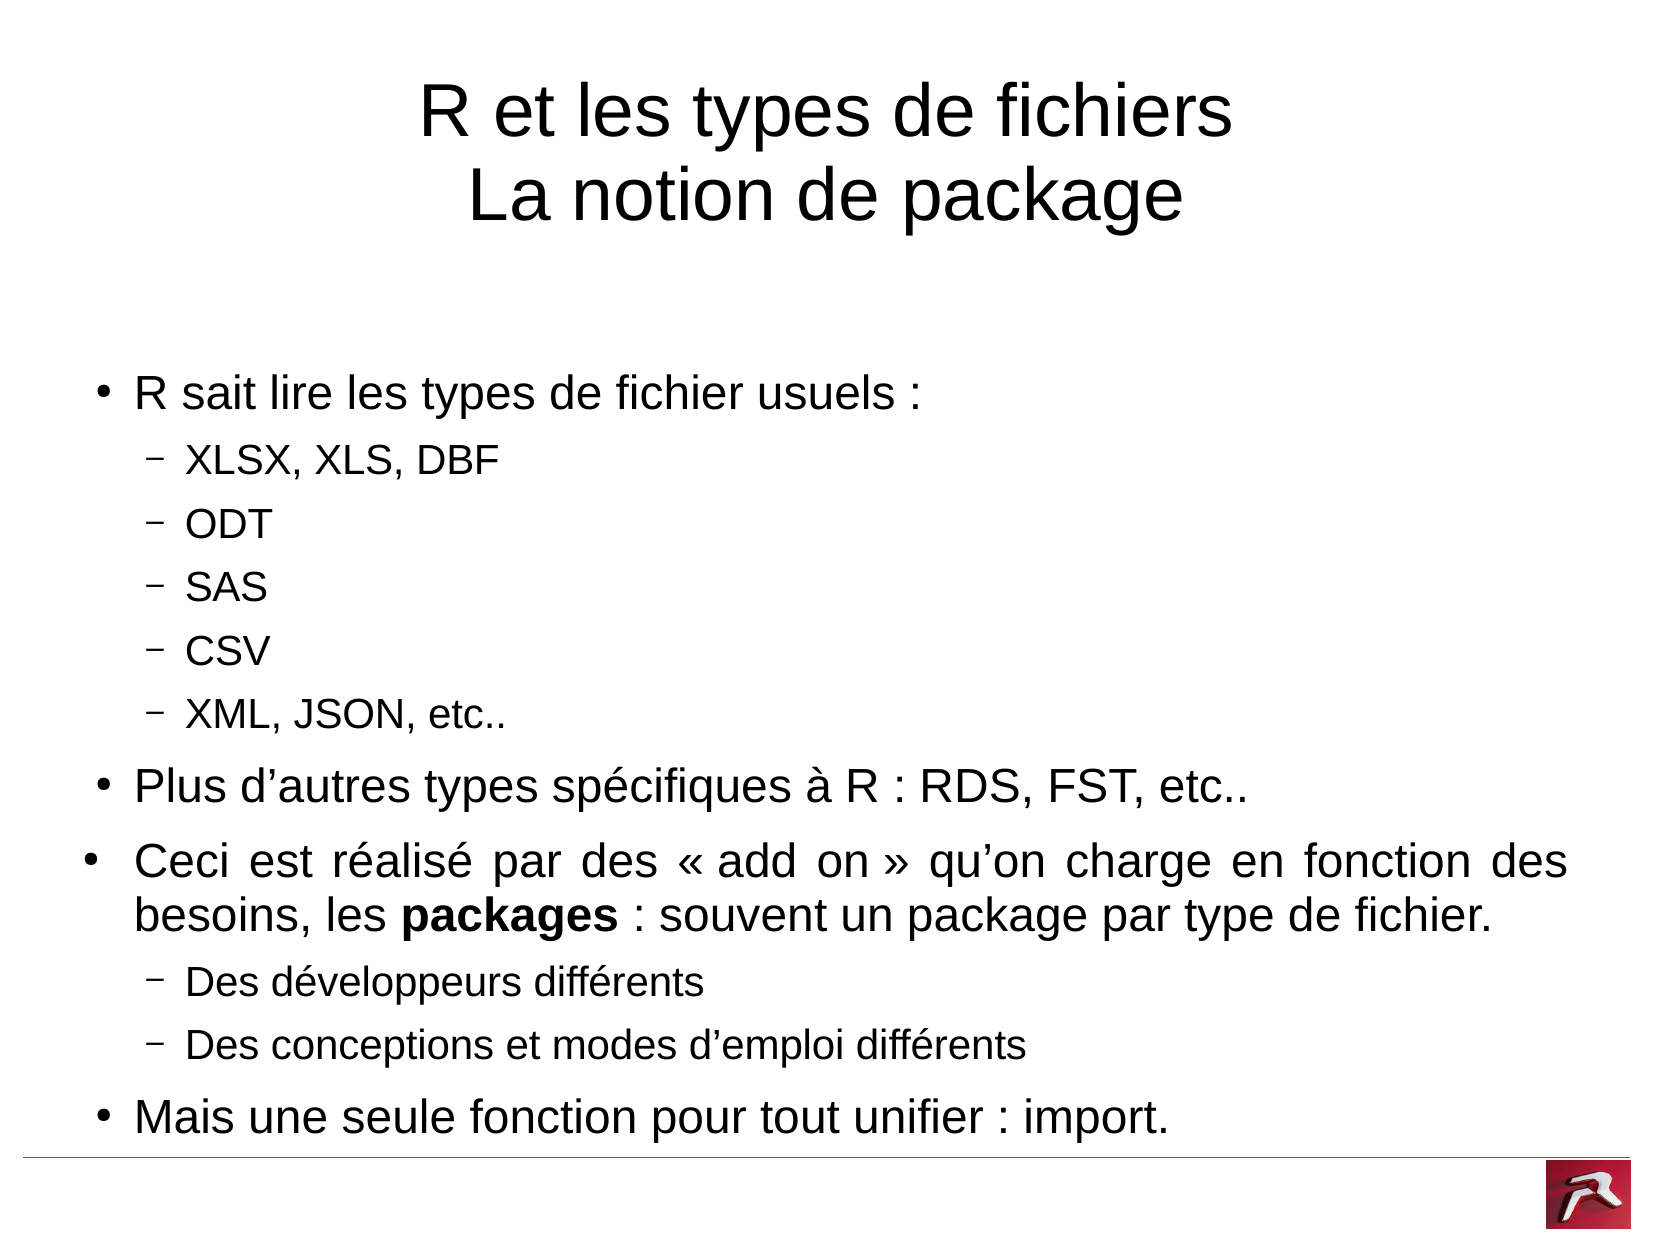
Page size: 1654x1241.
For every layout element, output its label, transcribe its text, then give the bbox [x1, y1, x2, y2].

list R sait lire les types de fichier usuels : XLSX, XLS, DBF ODT SAS CSV XML, JSON, etc.. Plus d’autres types spécifiques à R : RDS, FST, etc.. Ceci est réalisé par des « add on » qu’on charge en fonction des besoins, les packages : souvent un package par type de fichier. Des développeurs différents Des conceptions et modes d’emploi différents Mais une seule fonction pour tout unifier : import. [82, 366, 1571, 1157]
title R et les types de fichiers La notion de package [82, 49, 1571, 257]
picture [1546, 1160, 1631, 1229]
